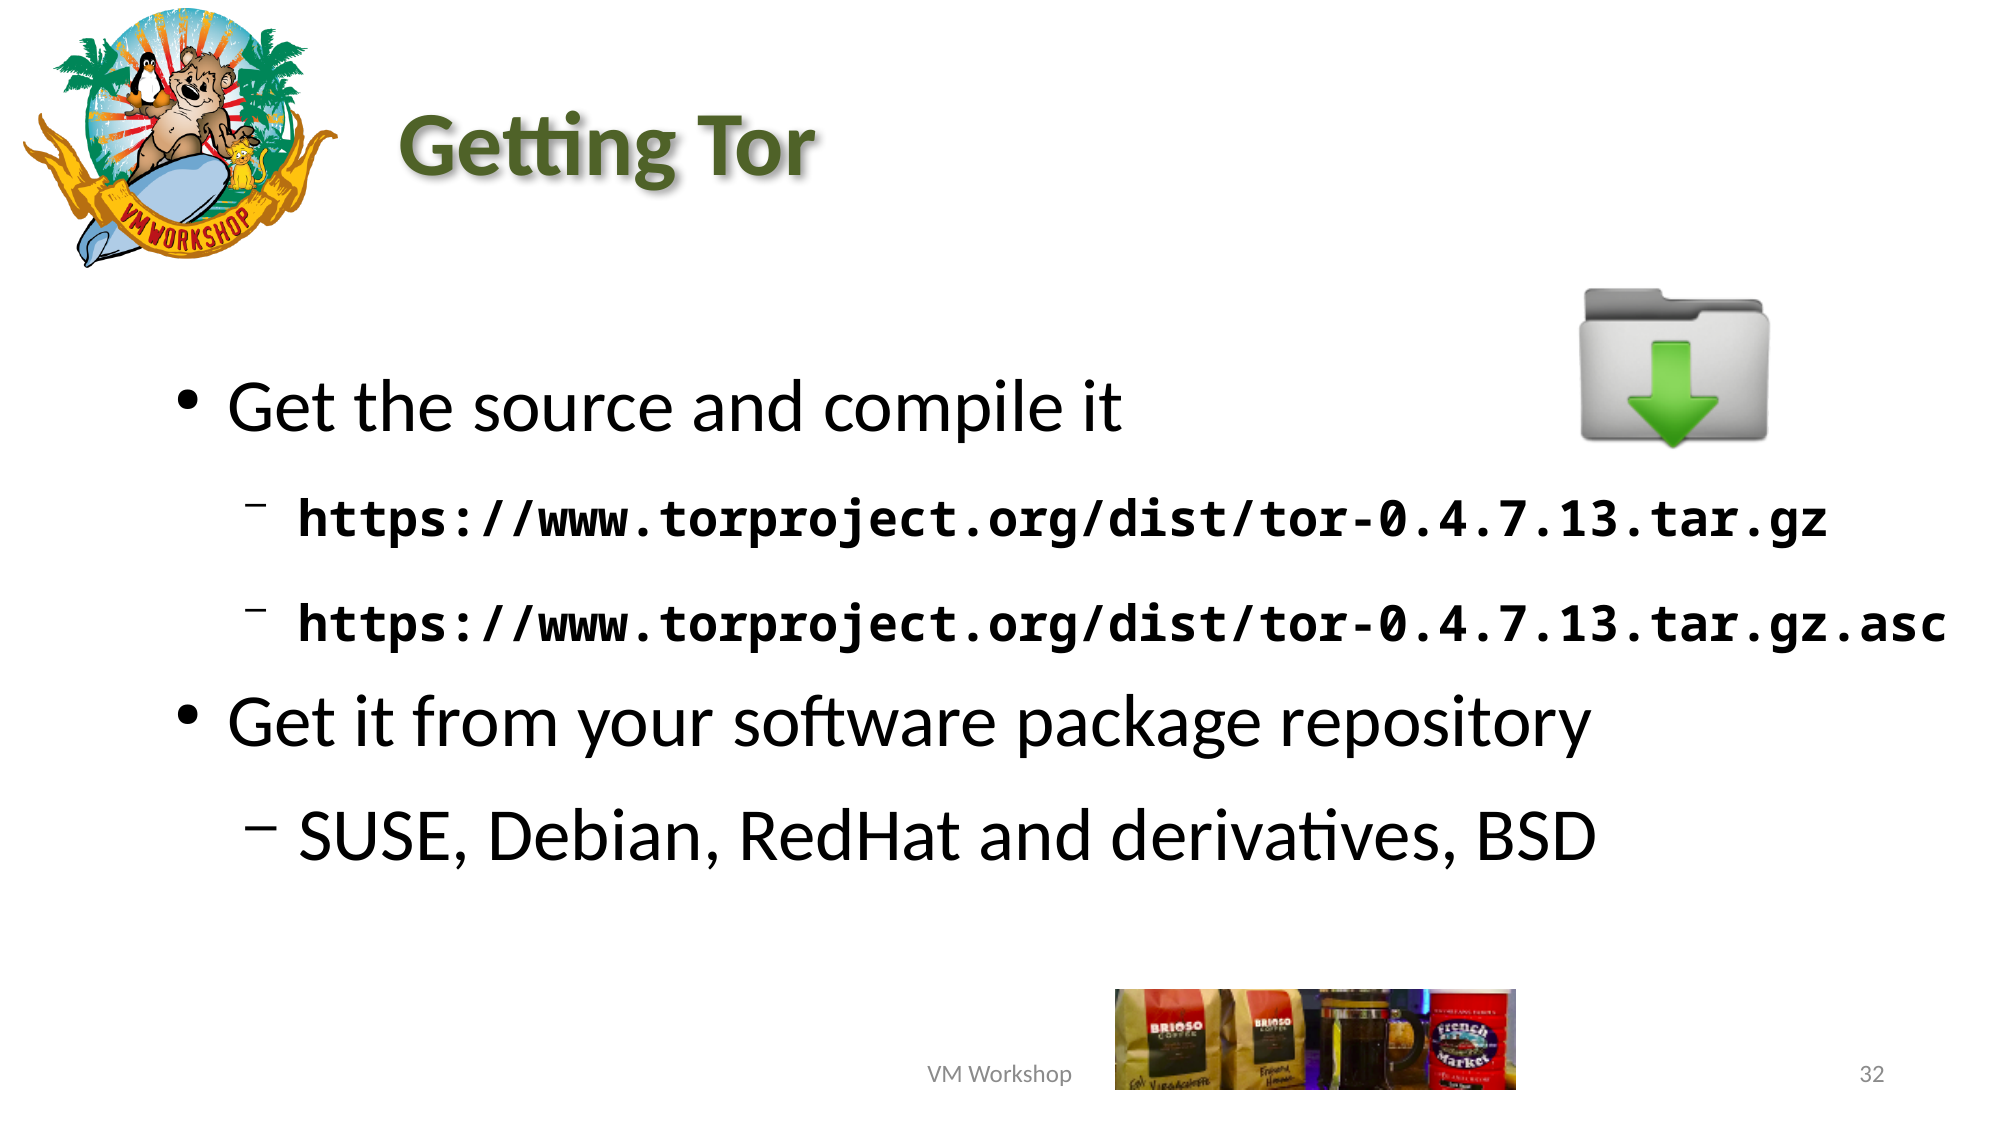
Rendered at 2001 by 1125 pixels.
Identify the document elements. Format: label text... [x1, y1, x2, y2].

list Get the source and compile it https://www.torproject.org/dist/tor-0.4.7.13.tar.gz https://www.torproject.org/dist/tor-0.4.7.13.tar.gz.asc Get it from your software package repository SUSE, Debian, RedHat and derivatives, BSD [156, 251, 2000, 1041]
picture [1575, 262, 1775, 463]
picture [1115, 1041, 1516, 1090]
picture [23, 8, 338, 269]
title Getting Tor [383, 45, 1913, 233]
